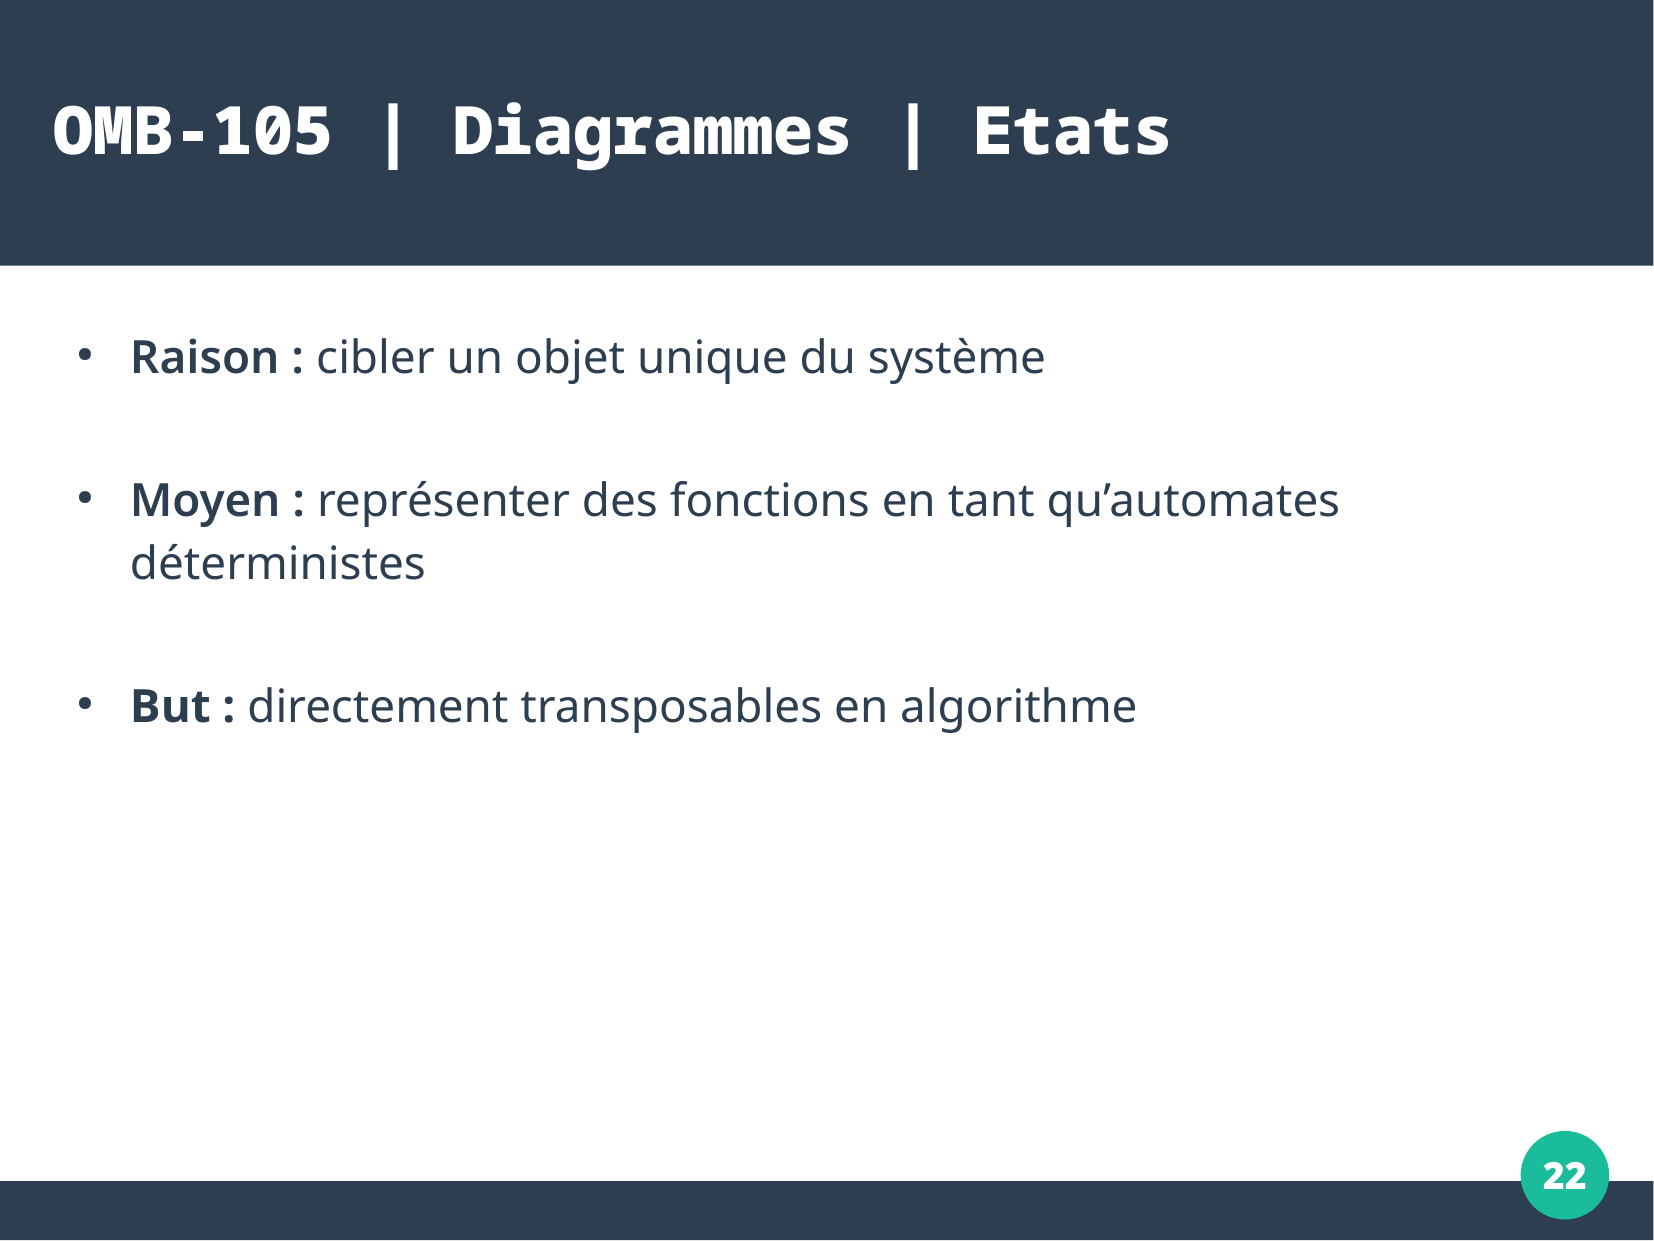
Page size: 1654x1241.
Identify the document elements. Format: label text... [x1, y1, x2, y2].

list Raison : cibler un objet unique du système Moyen : représenter des fonctions en tant qu’automates déterministes But : directement transposables en algorithme [59, 324, 1576, 1152]
title OMB-105 | Diagrammes | Etats [53, 49, 1589, 208]
